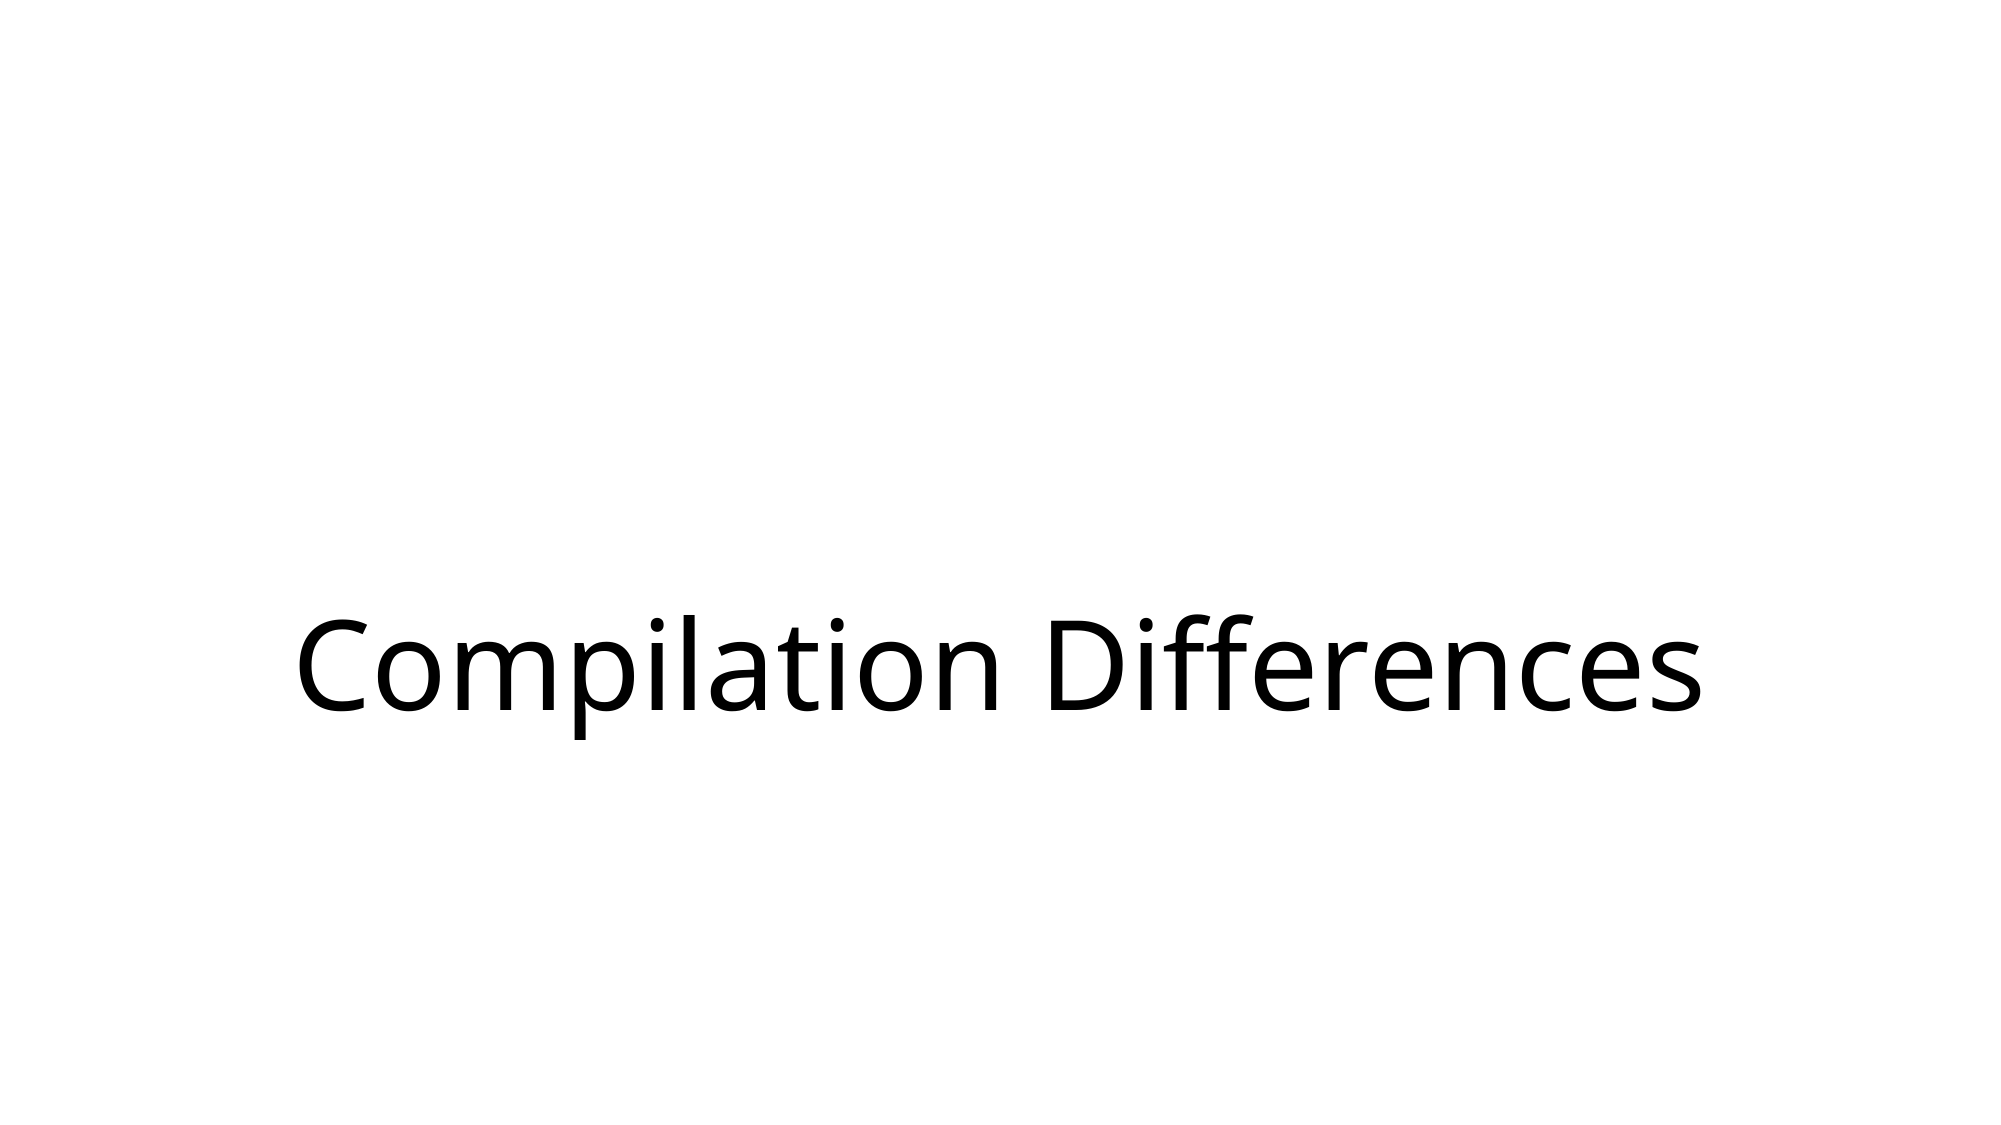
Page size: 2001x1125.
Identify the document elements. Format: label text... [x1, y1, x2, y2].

title Compilation Differences [249, 353, 1750, 746]
